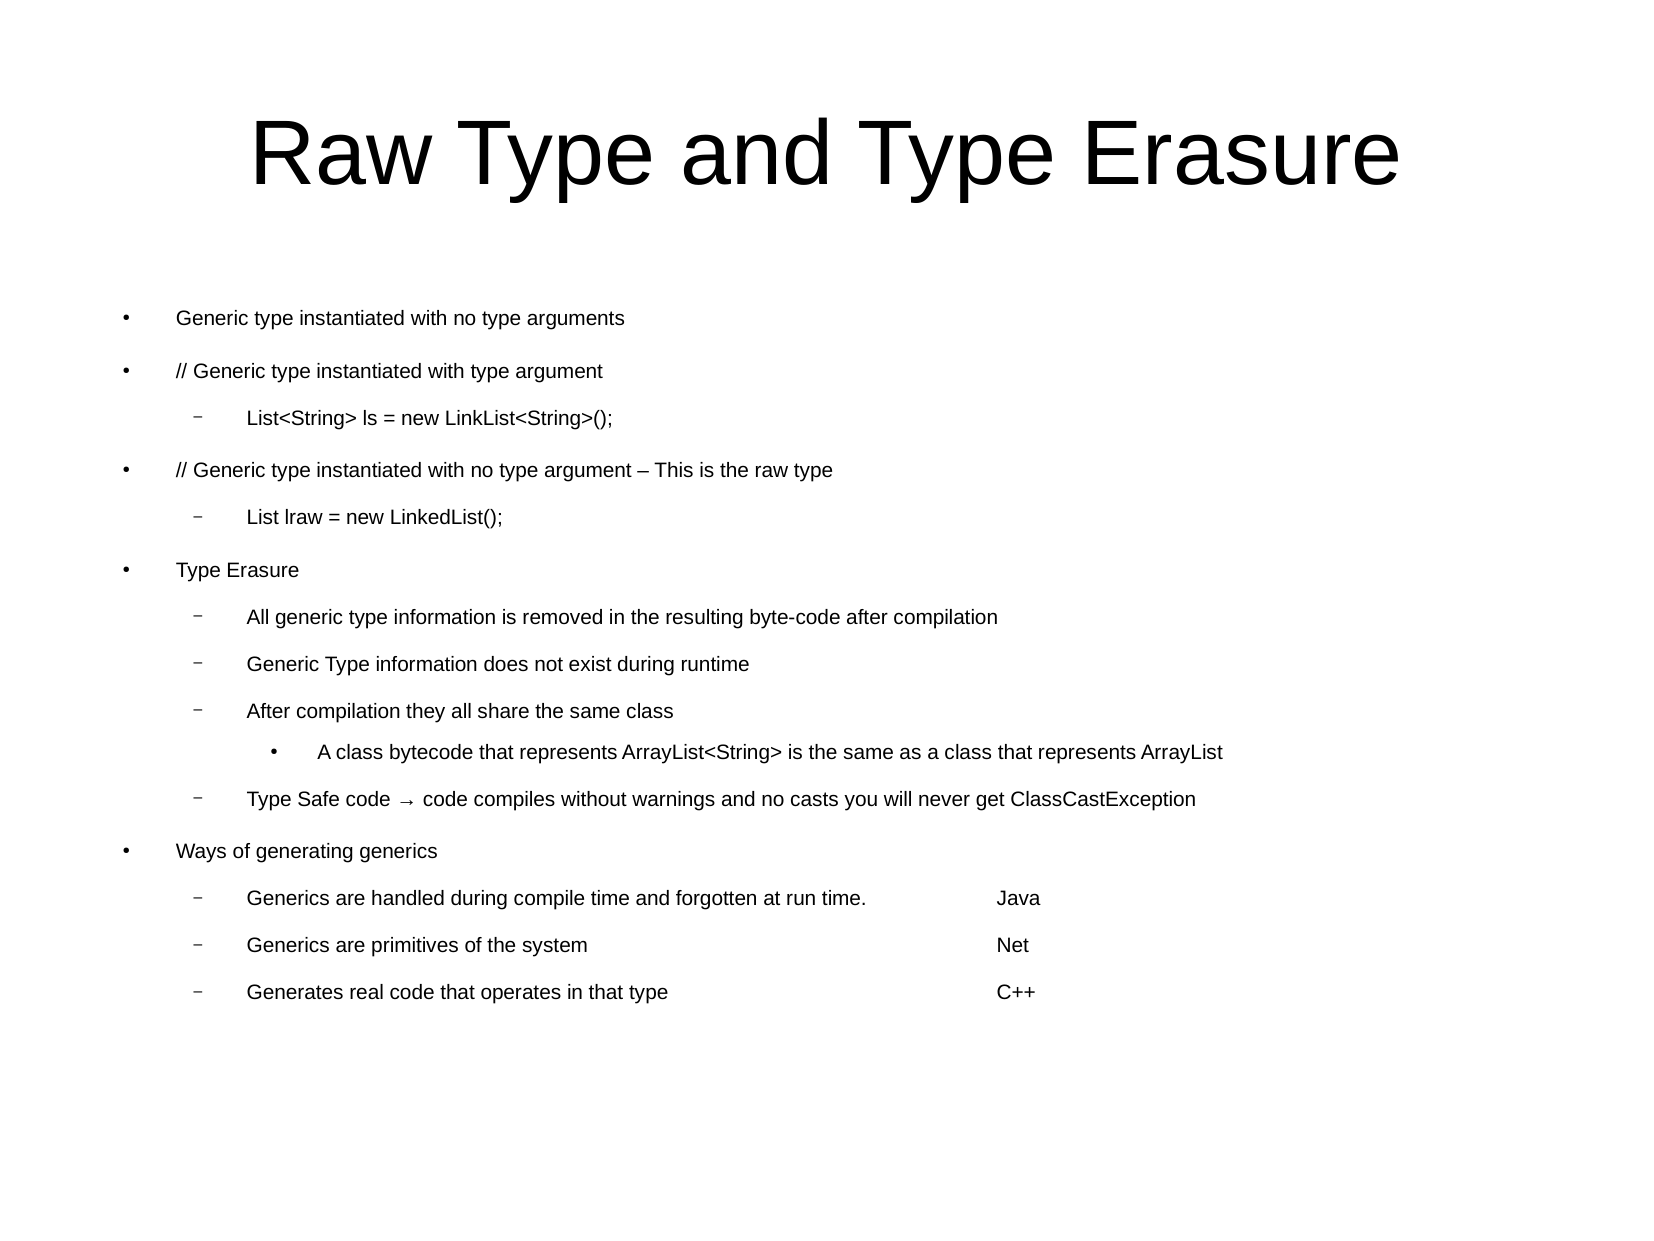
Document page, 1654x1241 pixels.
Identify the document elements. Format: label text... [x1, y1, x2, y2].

list Generic type instantiated with no type arguments // Generic type instantiated with type argument List<String> ls = new LinkList<String>(); // Generic type instantiated with no type argument – This is the raw type List lraw = new LinkedList(); Type Erasure All generic type information is removed in the resulting byte-code after compilation Generic Type information does not exist during runtime After compilation they all share the same class A class bytecode that represents ArrayList<String> is the same as a class that represents ArrayList Type Safe code → code compiles without warnings and no casts you will never get ClassCastException Ways of generating generics Generics are handled during compile time and forgotten at run time. Java Generics are primitives of the system Net Generates real code that operates in that type C++ [105, 306, 1594, 1126]
title Raw Type and Type Erasure [82, 56, 1571, 250]
